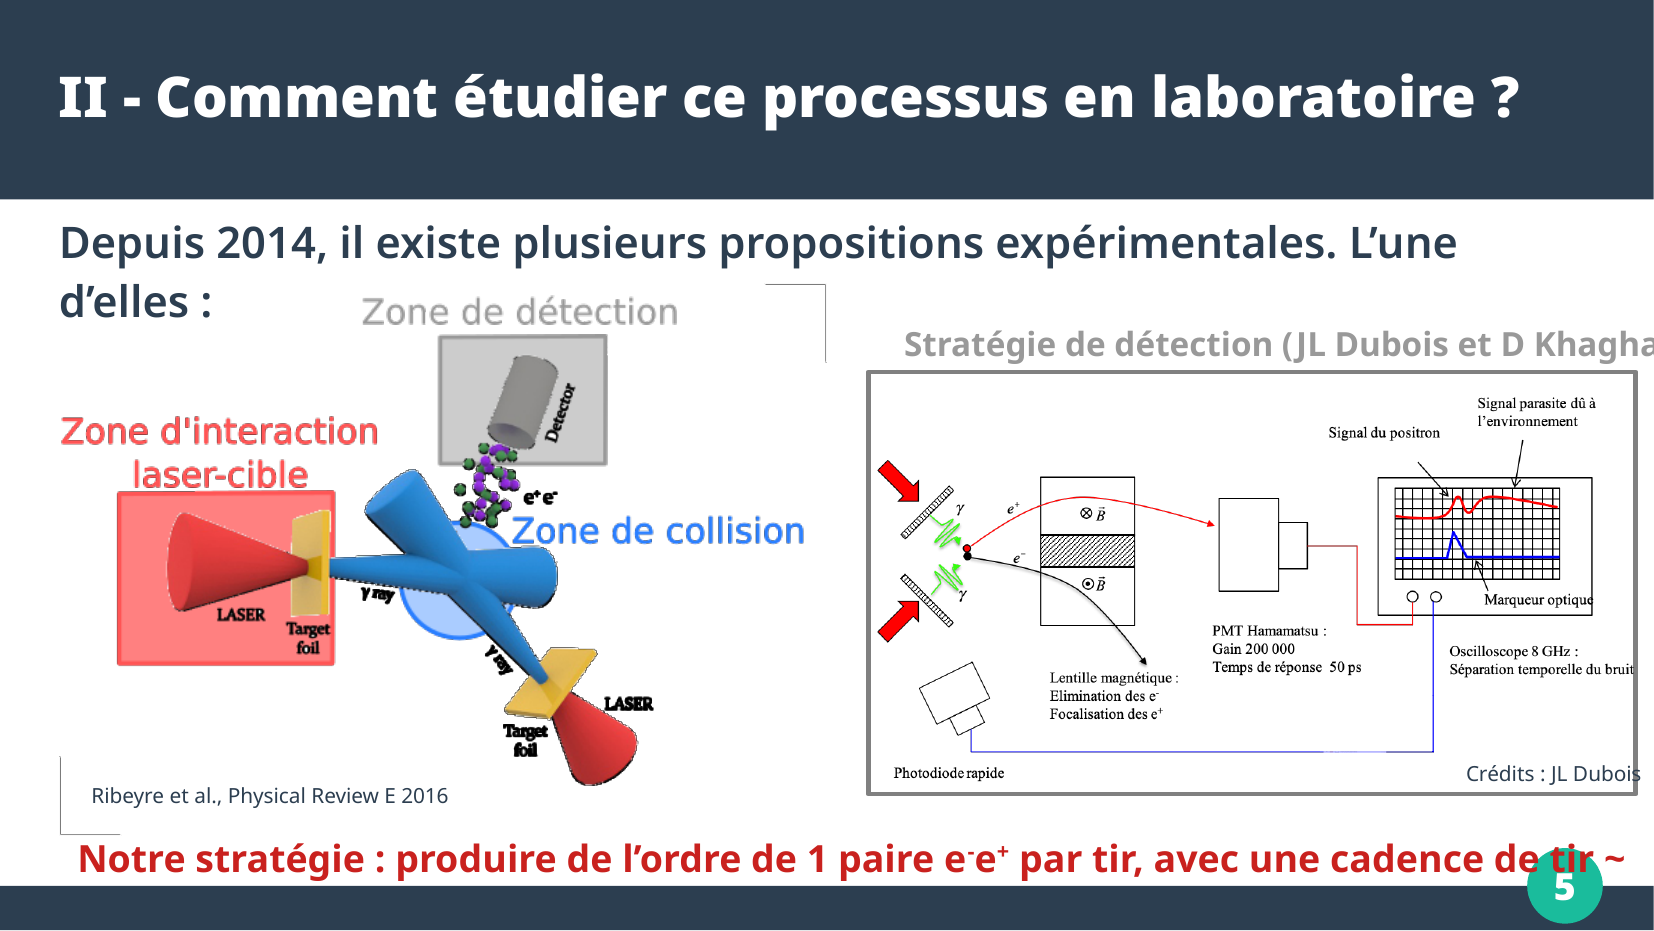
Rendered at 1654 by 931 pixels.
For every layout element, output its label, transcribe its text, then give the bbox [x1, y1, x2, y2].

picture [868, 392, 1636, 786]
title II - Comment étudier ce processus en laboratoire ? [59, 37, 1595, 155]
text_box Notre stratégie : produire de l’ordre de 1 paire e-e+ par tir, avec une cadence de tir ~ [62, 818, 1548, 897]
list Depuis 2014, il existe plusieurs propositions expérimentales. L’une d’elles : [59, 212, 1595, 331]
text_box [868, 786, 1451, 795]
text_box Ribeyre et al., Physical Review E 2016 [76, 775, 427, 817]
picture [59, 331, 827, 836]
text_box [868, 371, 1636, 392]
text_box Stratégie de détection (JL Dubois et D Khaghani) [889, 315, 1625, 373]
text_box Crédits : JL Dubois [1451, 753, 1641, 795]
